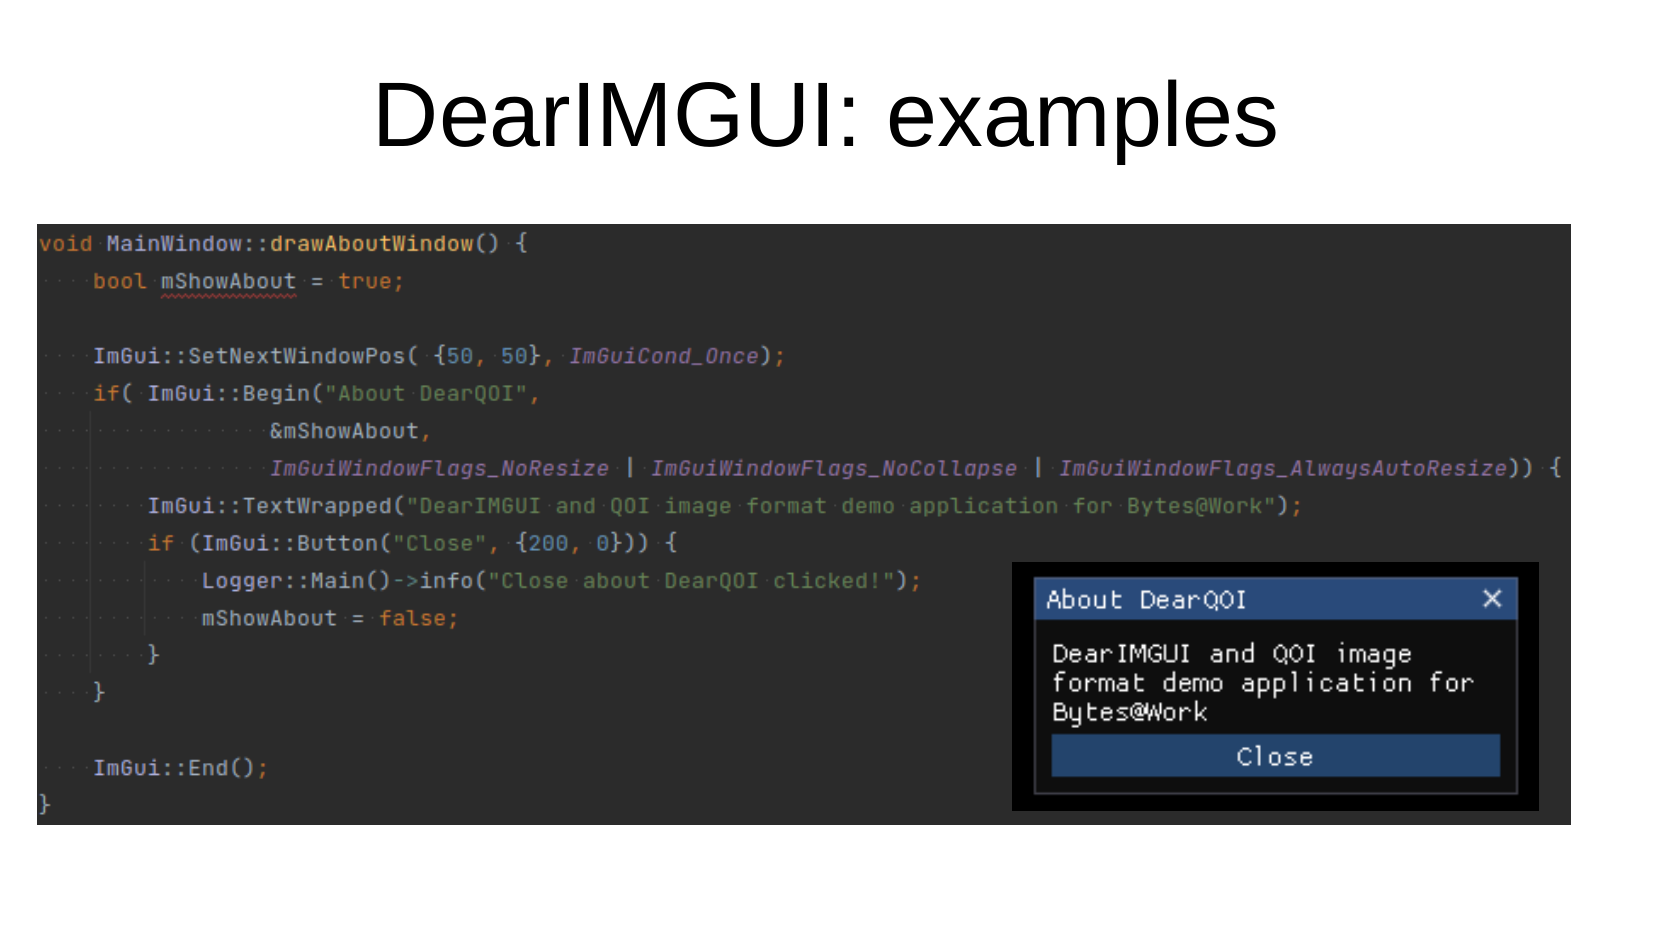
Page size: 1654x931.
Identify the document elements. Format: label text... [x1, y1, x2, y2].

picture [37, 224, 1571, 826]
title DearIMGUI: examples [82, 37, 1571, 193]
